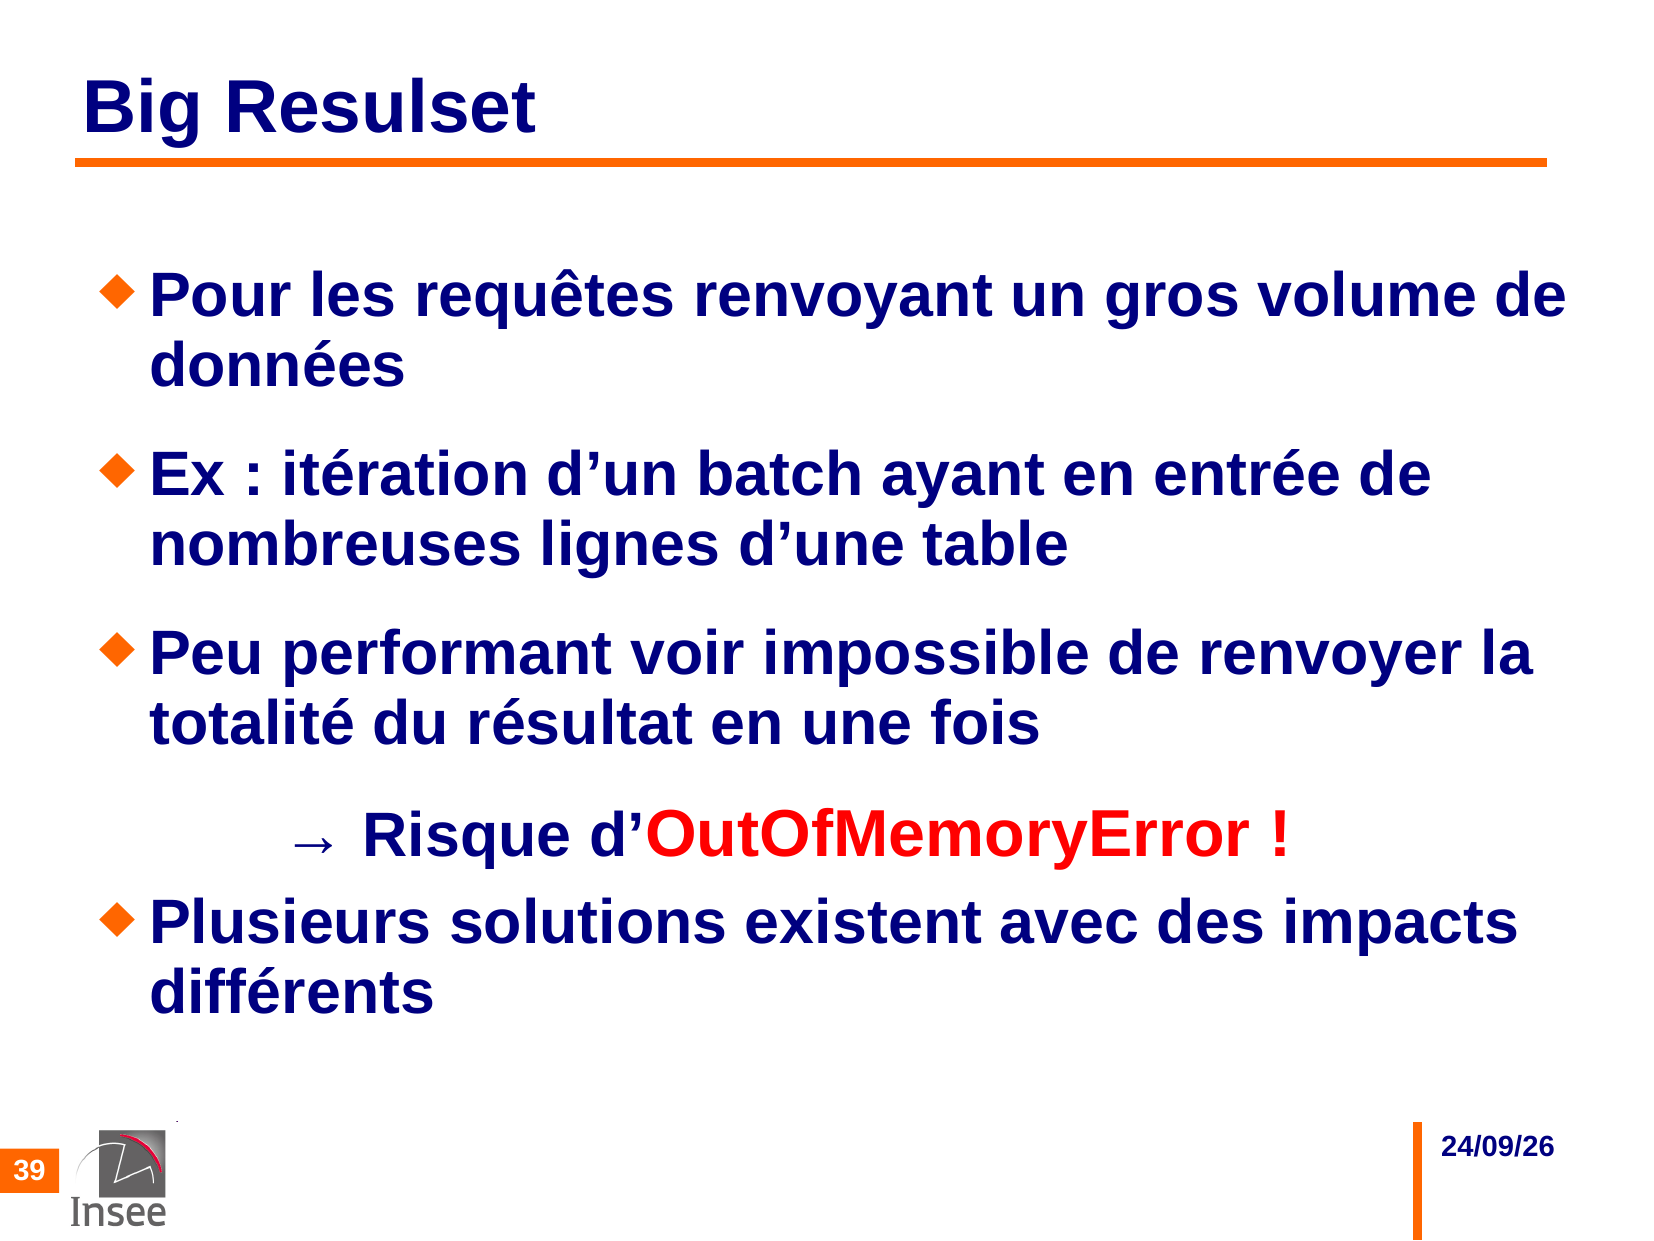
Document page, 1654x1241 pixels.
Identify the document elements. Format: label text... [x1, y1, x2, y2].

list Pour les requêtes renvoyant un gros volume de données Ex : itération d’un batch ayant en entrée de nombreuses lignes d’une table Peu performant voir impossible de renvoyer la totalité du résultat en une fois → Risque d’OutOfMemoryError ! Plusieurs solutions existent avec des impacts différents [82, 259, 1571, 1028]
title Big Resulset [82, 49, 1619, 163]
picture [62, 1121, 178, 1241]
